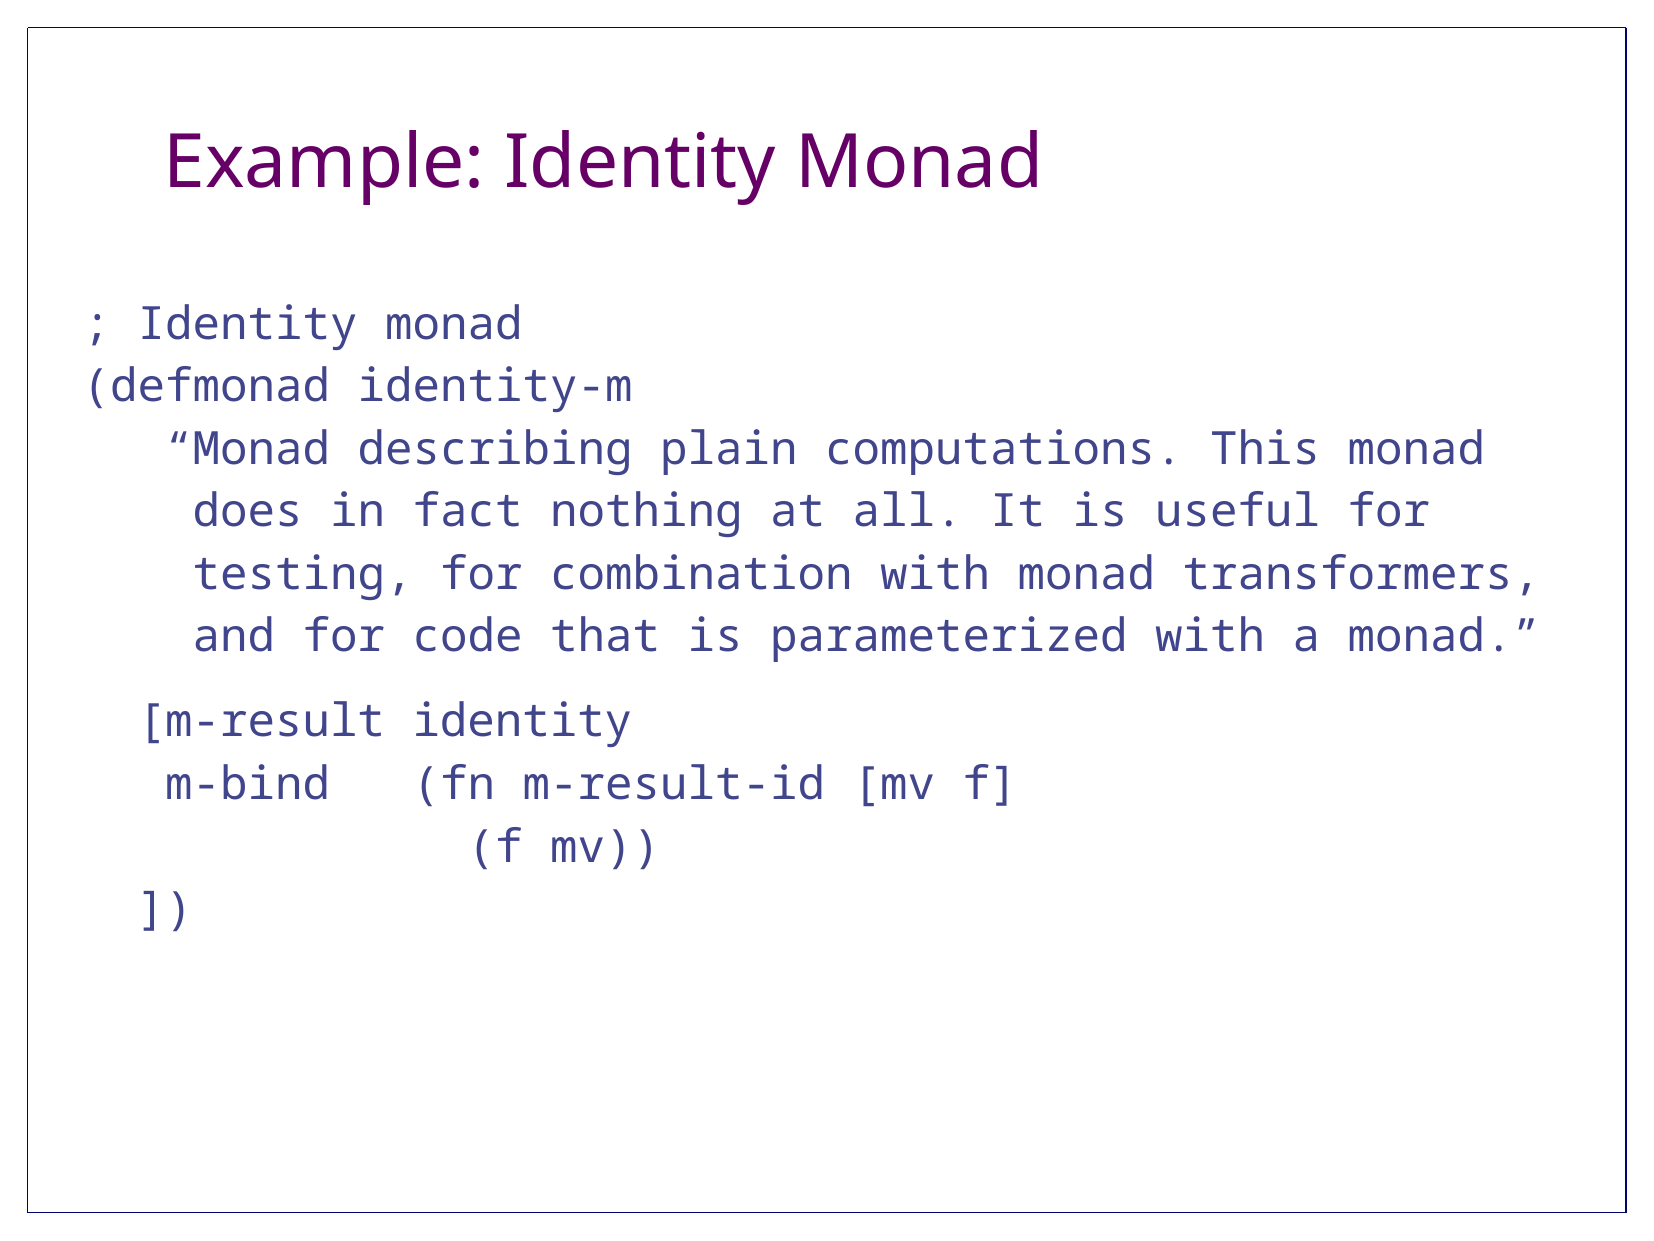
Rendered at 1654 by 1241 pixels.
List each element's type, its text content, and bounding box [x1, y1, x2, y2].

text_box [0, 255, 389, 416]
title Example: Identity Monad [163, 54, 1528, 262]
list ; Identity monad (defmonad identity-m “Monad describing plain computations. This monad does in fact nothing at all. It is useful for testing, for combination with monad transformers, and for code that is parameterized with a monad.” [m-result identity m-bind (fn m-result-id [mv f] (f mv)) ]) [82, 290, 1571, 1094]
